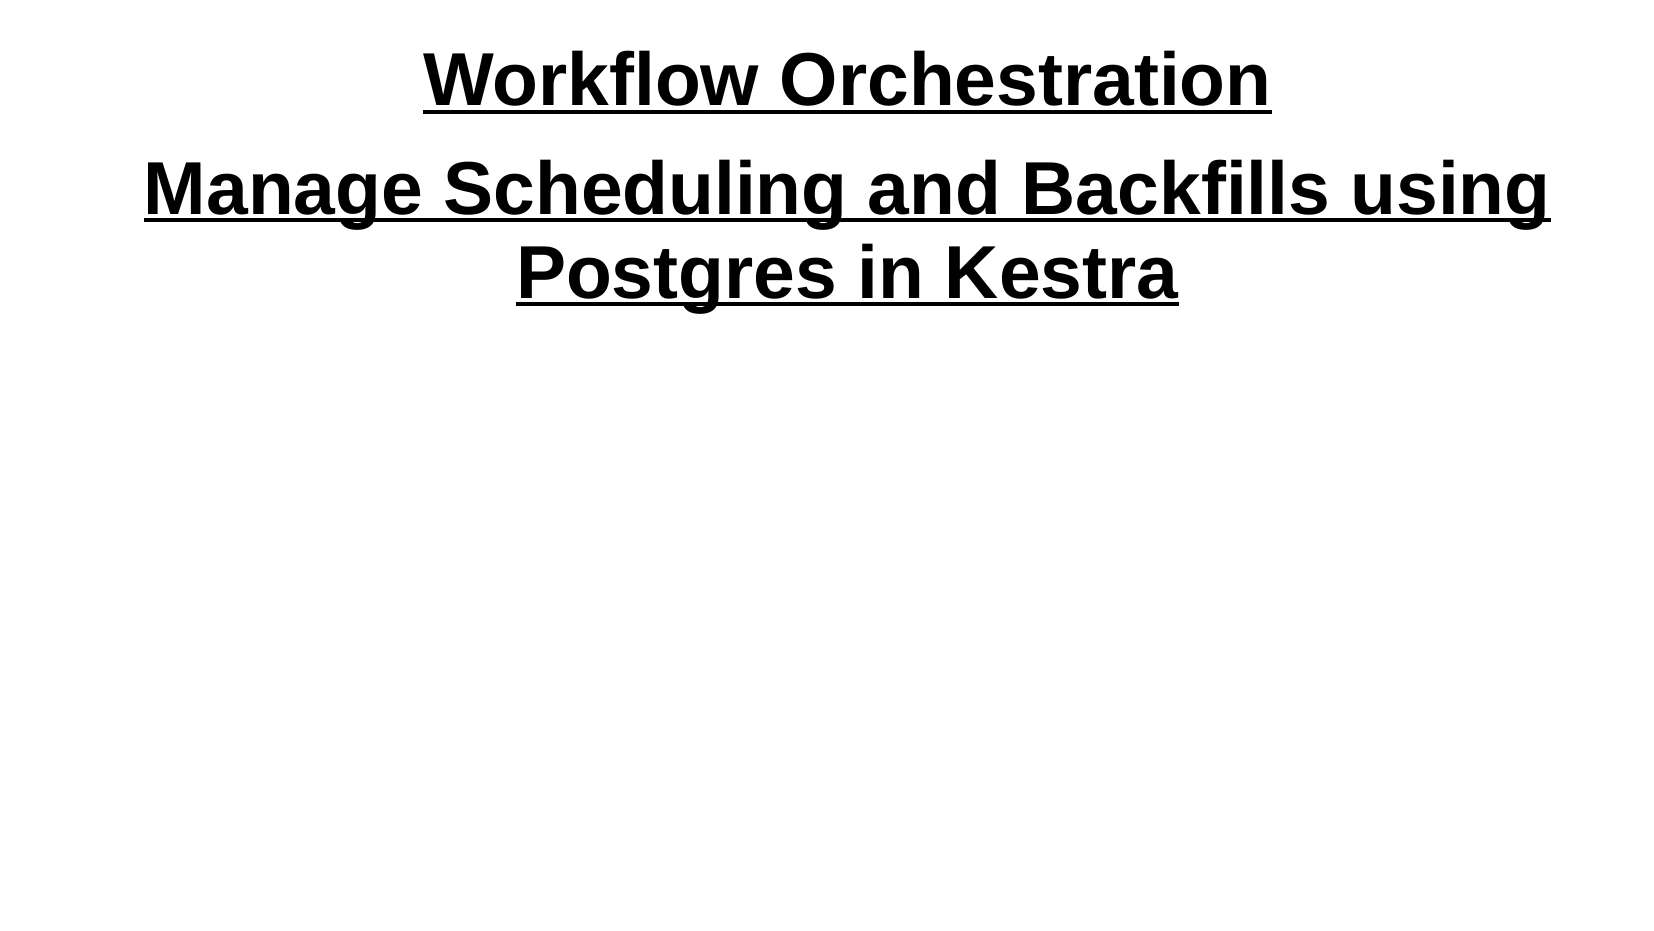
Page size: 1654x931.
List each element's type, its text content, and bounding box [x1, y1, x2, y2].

list Workflow Orchestration Manage Scheduling and Backfills using Postgres in Kestra [82, 37, 1613, 451]
